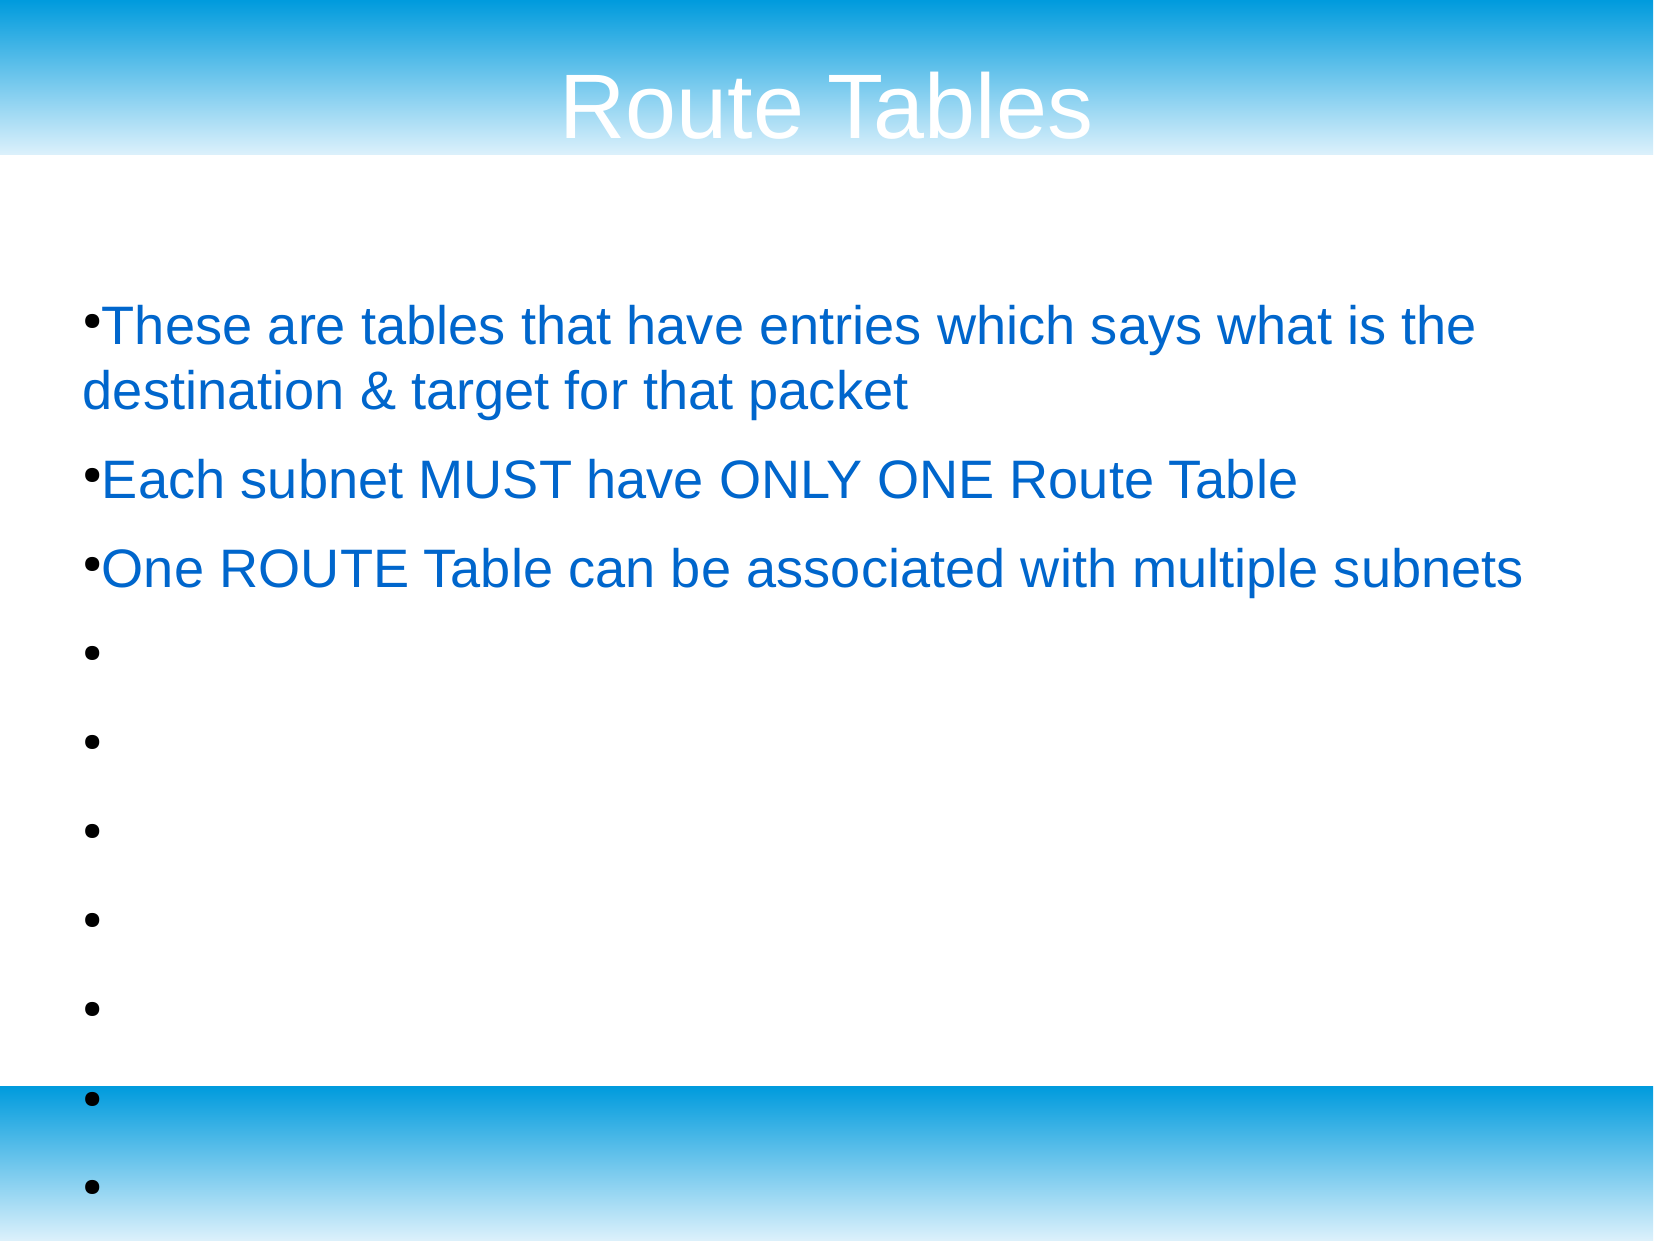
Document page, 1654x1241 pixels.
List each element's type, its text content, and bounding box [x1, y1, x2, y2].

list These are tables that have entries which says what is the destination & target for that packet Each subnet MUST have ONLY ONE Route Table One ROUTE Table can be associated with multiple subnets [82, 290, 1571, 1010]
title Route Tables [82, 49, 1571, 155]
